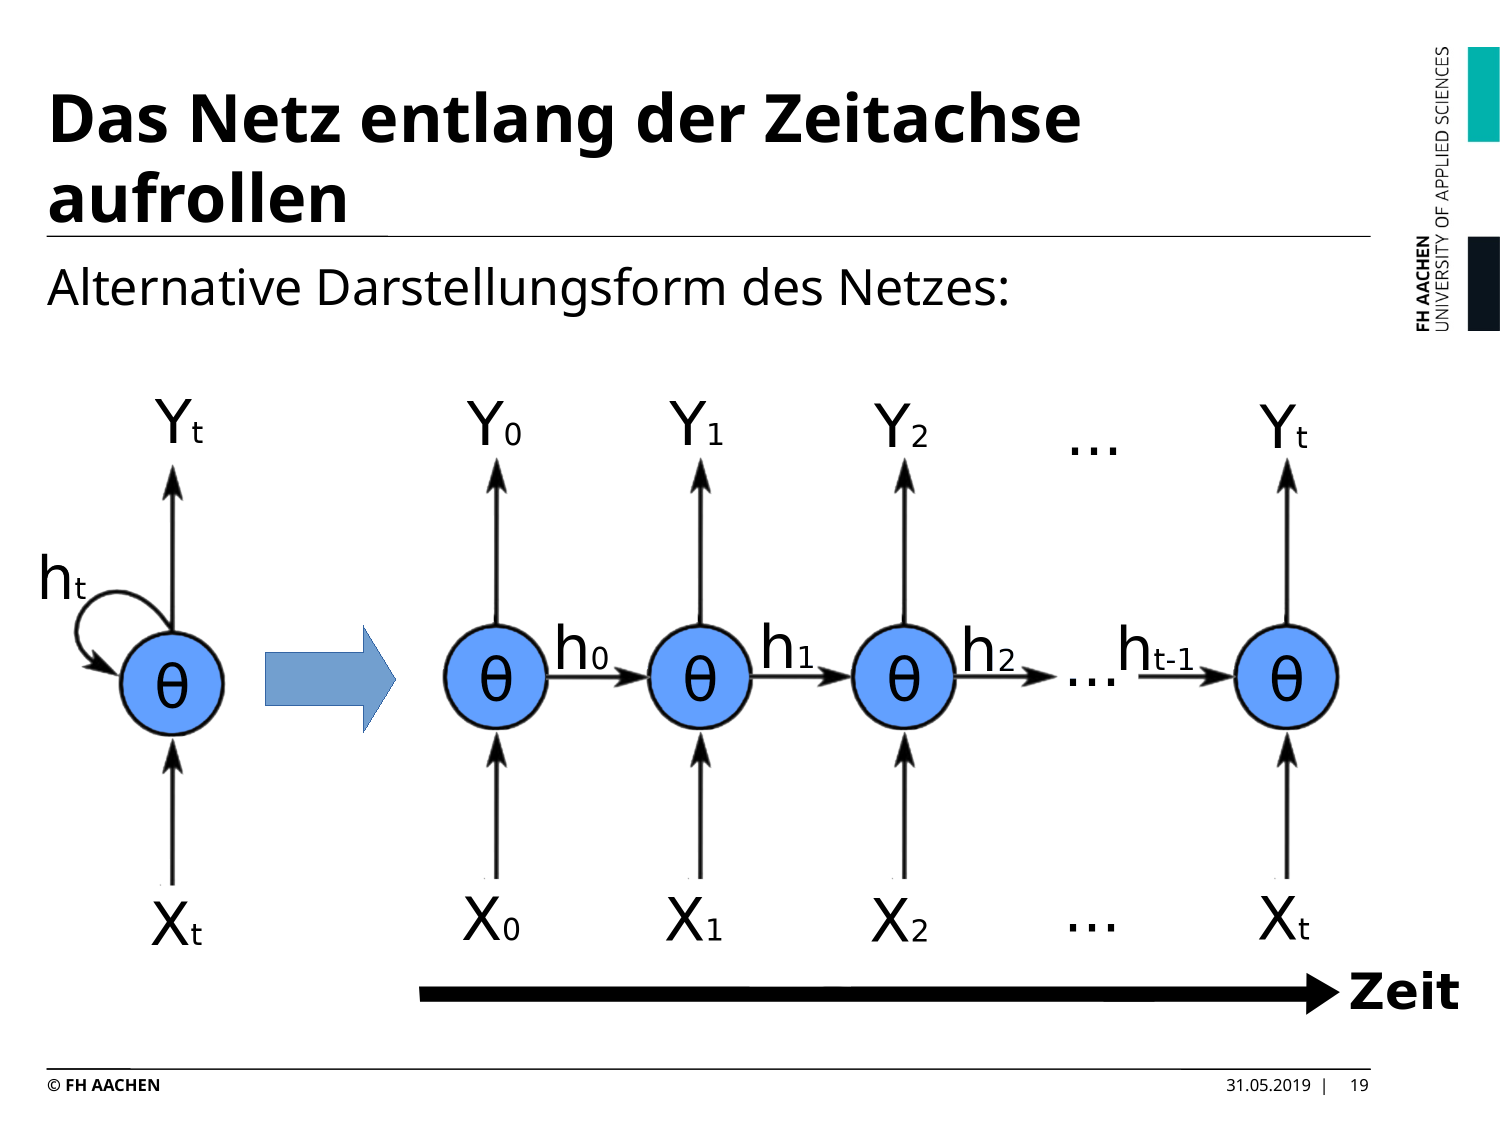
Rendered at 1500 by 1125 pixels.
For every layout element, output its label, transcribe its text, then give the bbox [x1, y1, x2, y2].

picture [41, 399, 226, 945]
picture [419, 401, 1459, 1015]
picture [1404, 47, 1500, 331]
title Das Netz entlang der Zeitachse aufrollen [47, 76, 1371, 237]
list Alternative Darstellungsform des Netzes: [47, 255, 1371, 1047]
text_box [265, 625, 396, 733]
